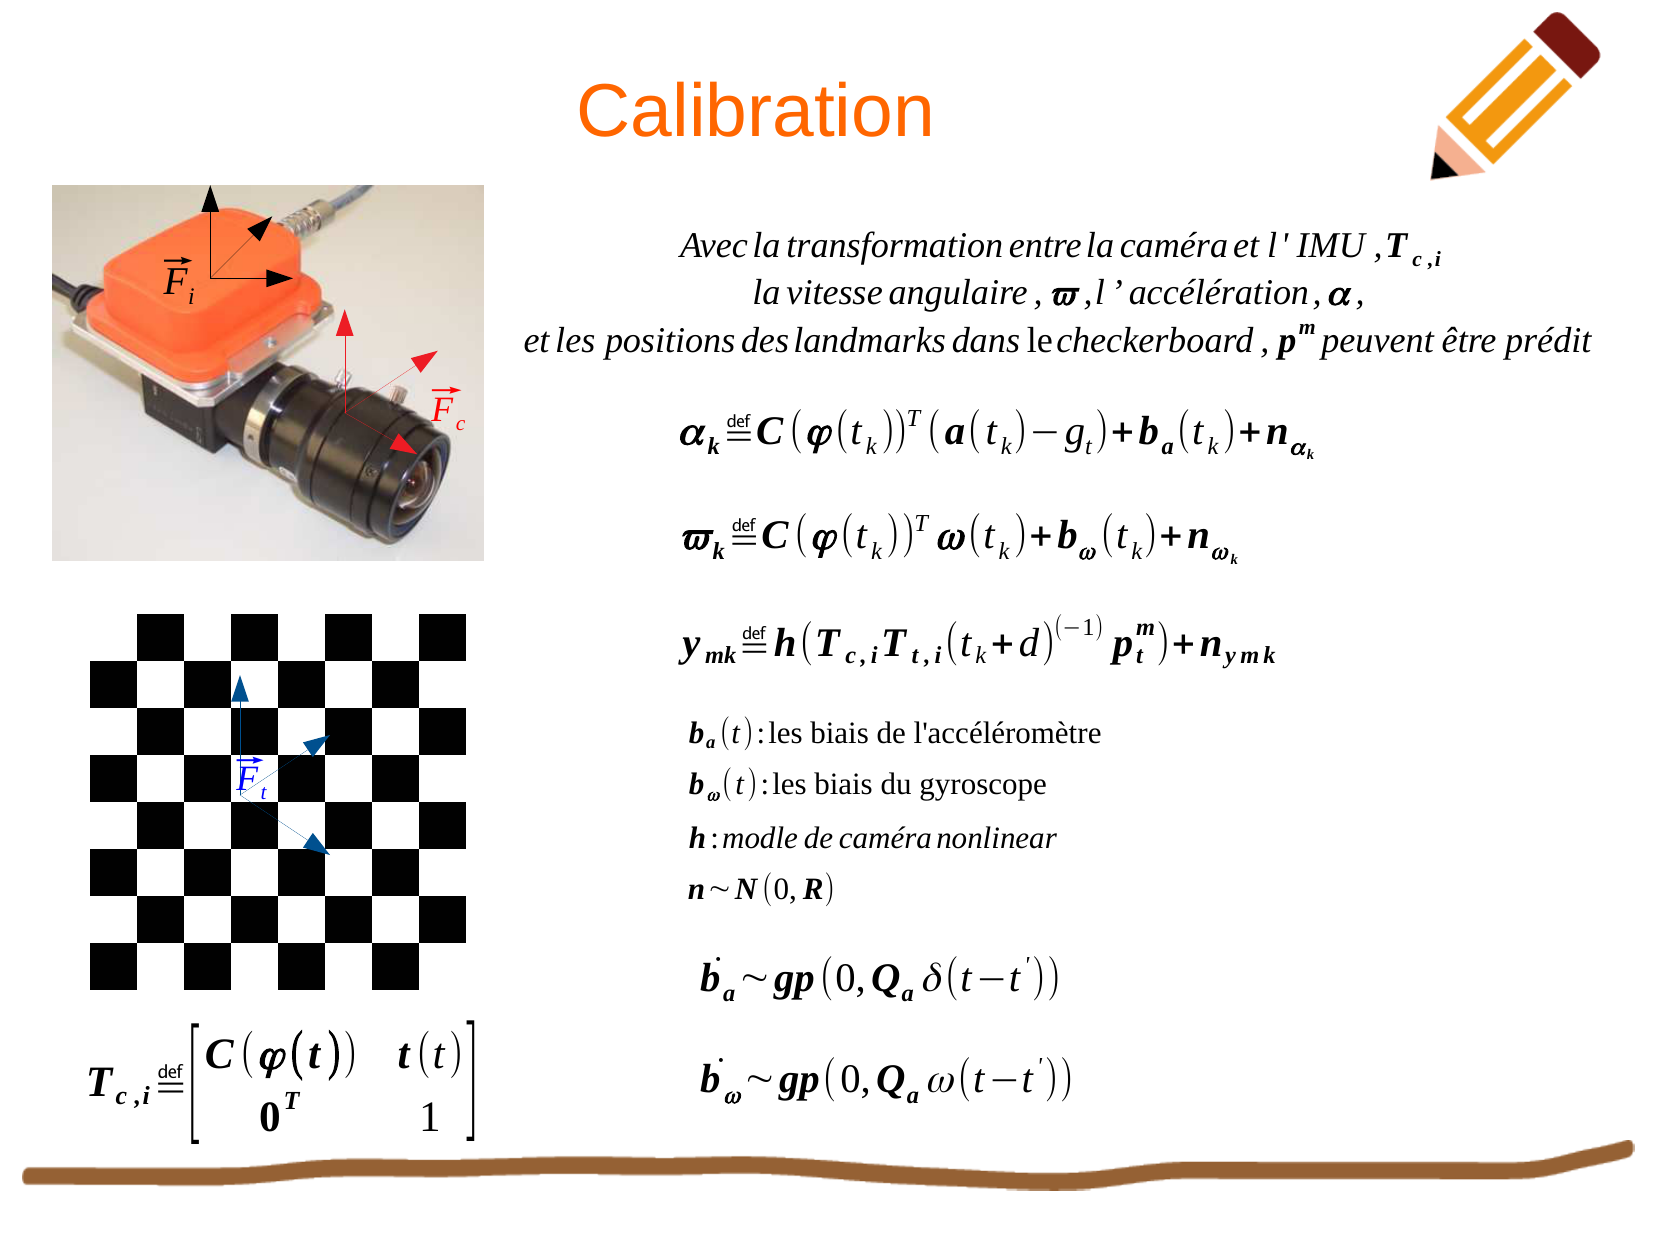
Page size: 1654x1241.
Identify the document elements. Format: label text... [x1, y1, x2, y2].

chart [680, 870, 844, 908]
picture [22, 1140, 1635, 1191]
chart [151, 255, 206, 310]
chart [420, 385, 475, 436]
chart [680, 713, 1111, 754]
chart [666, 508, 1248, 568]
chart [690, 1052, 1083, 1109]
chart [75, 1020, 489, 1146]
chart [680, 765, 1056, 804]
picture [52, 185, 484, 561]
chart [690, 950, 1071, 1008]
picture [1430, 12, 1601, 181]
chart [681, 821, 1067, 856]
chart [666, 403, 1324, 463]
chart [514, 225, 1604, 361]
chart [666, 612, 1287, 671]
chart [225, 755, 276, 805]
title Calibration [82, 49, 1430, 172]
picture [90, 614, 466, 991]
